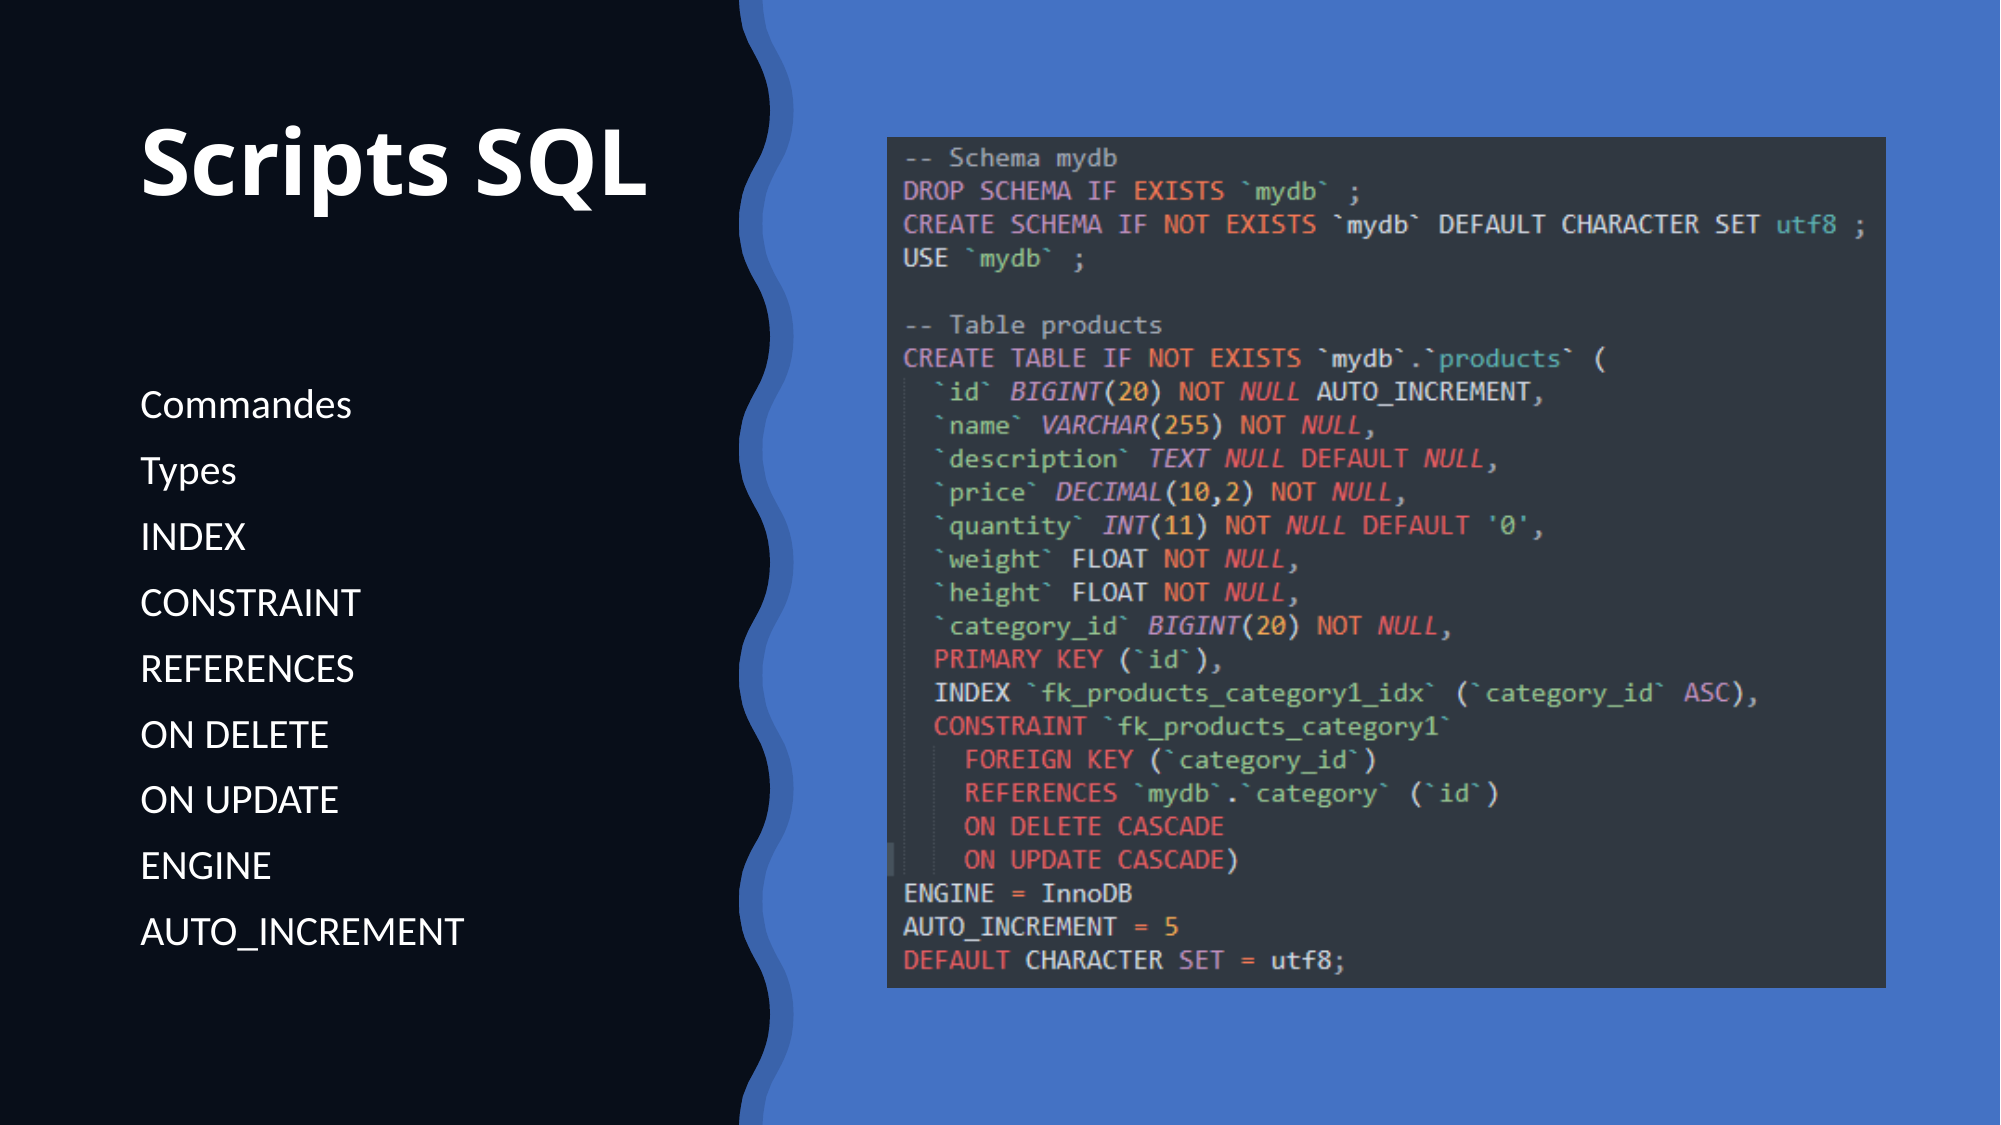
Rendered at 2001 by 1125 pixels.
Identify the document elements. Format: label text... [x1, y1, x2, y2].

text_box [0, 0, 2000, 1125]
picture [887, 137, 1886, 988]
title Scripts SQL [125, 108, 681, 354]
list Commandes Types INDEX CONSTRAINT REFERENCES ON DELETE ON UPDATE ENGINE AUTO_INCREMENT [125, 375, 681, 1006]
